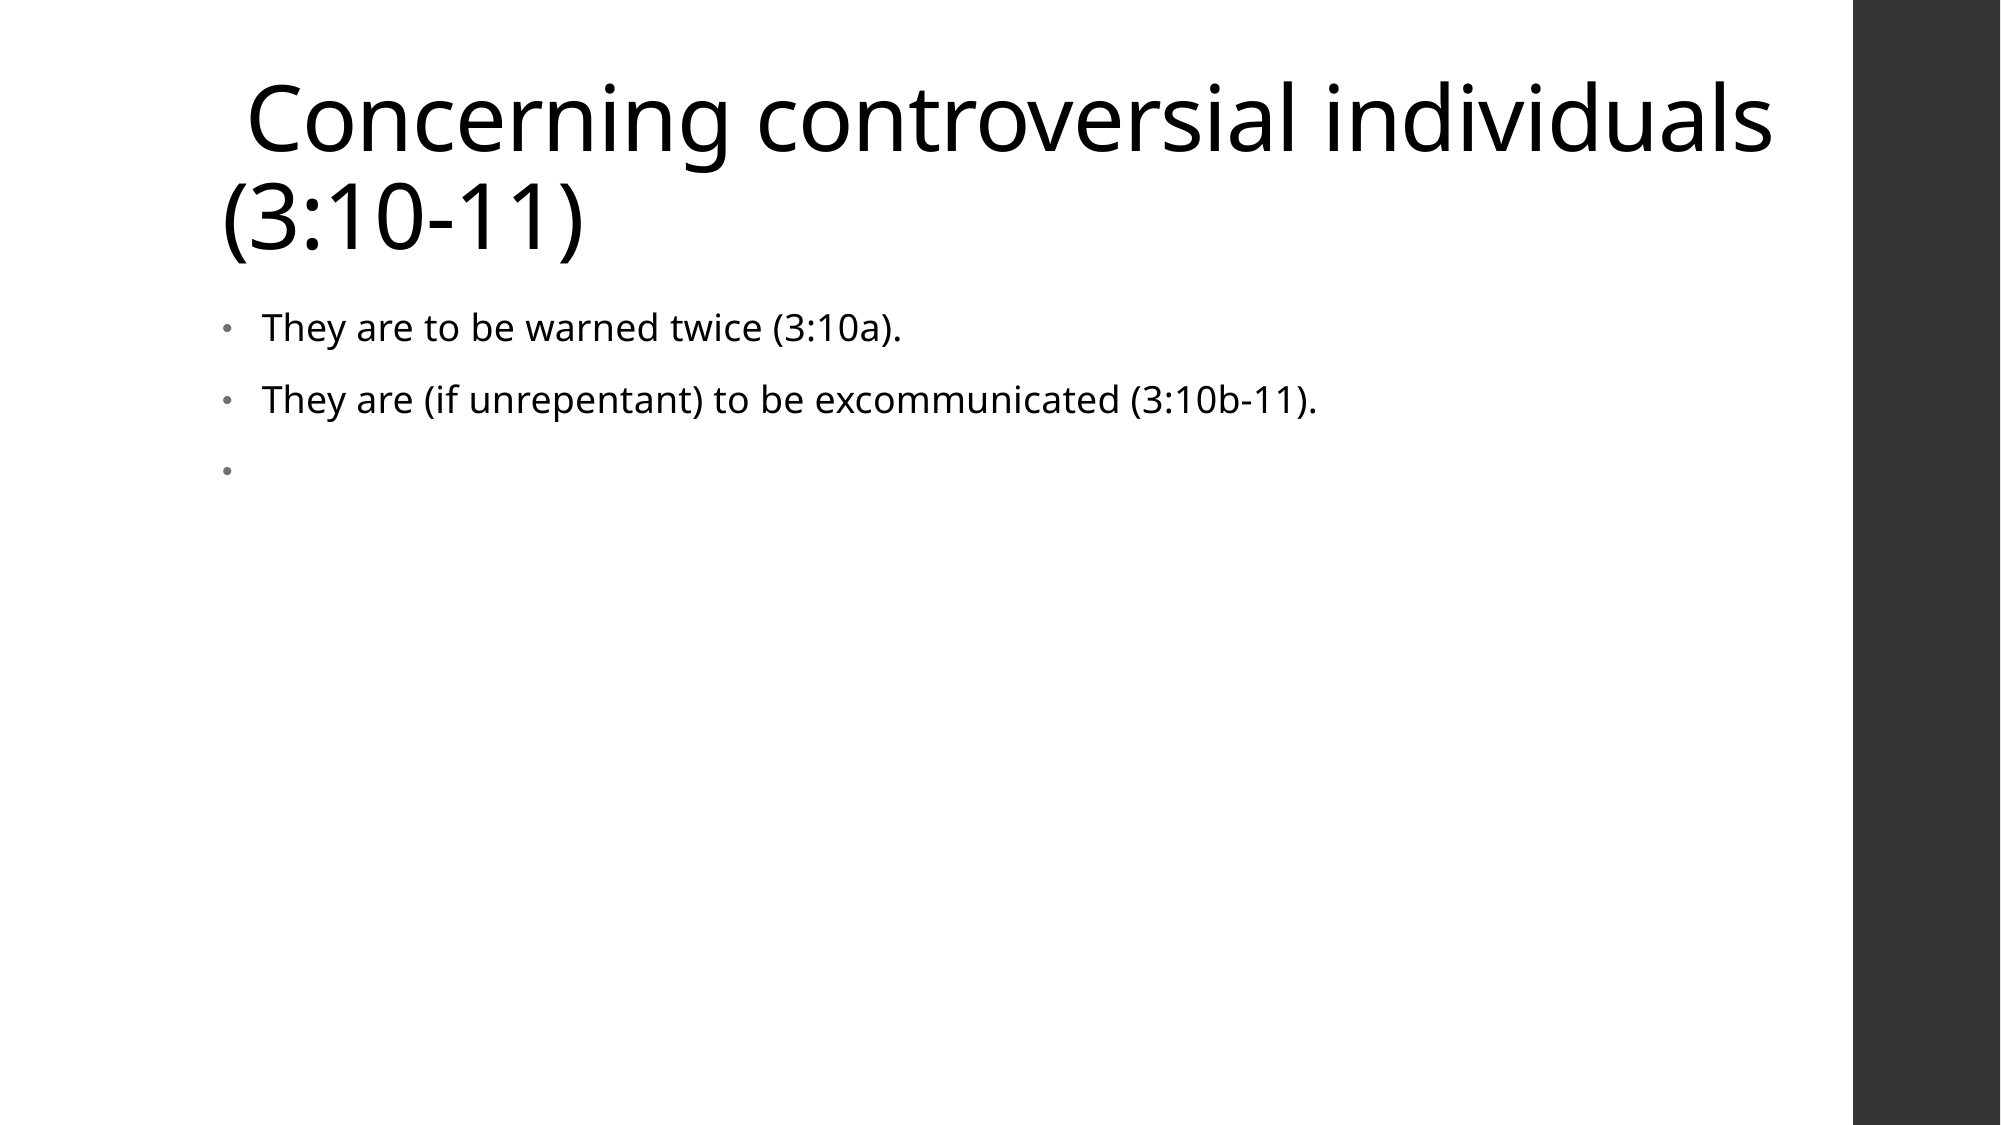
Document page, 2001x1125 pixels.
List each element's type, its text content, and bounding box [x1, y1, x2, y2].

title Concerning controversial individuals (3:10-11) [206, 60, 1797, 278]
list They are to be warned twice (3:10a). They are (if unrepentant) to be excommunicated (3:10b-11). [206, 299, 1617, 1014]
